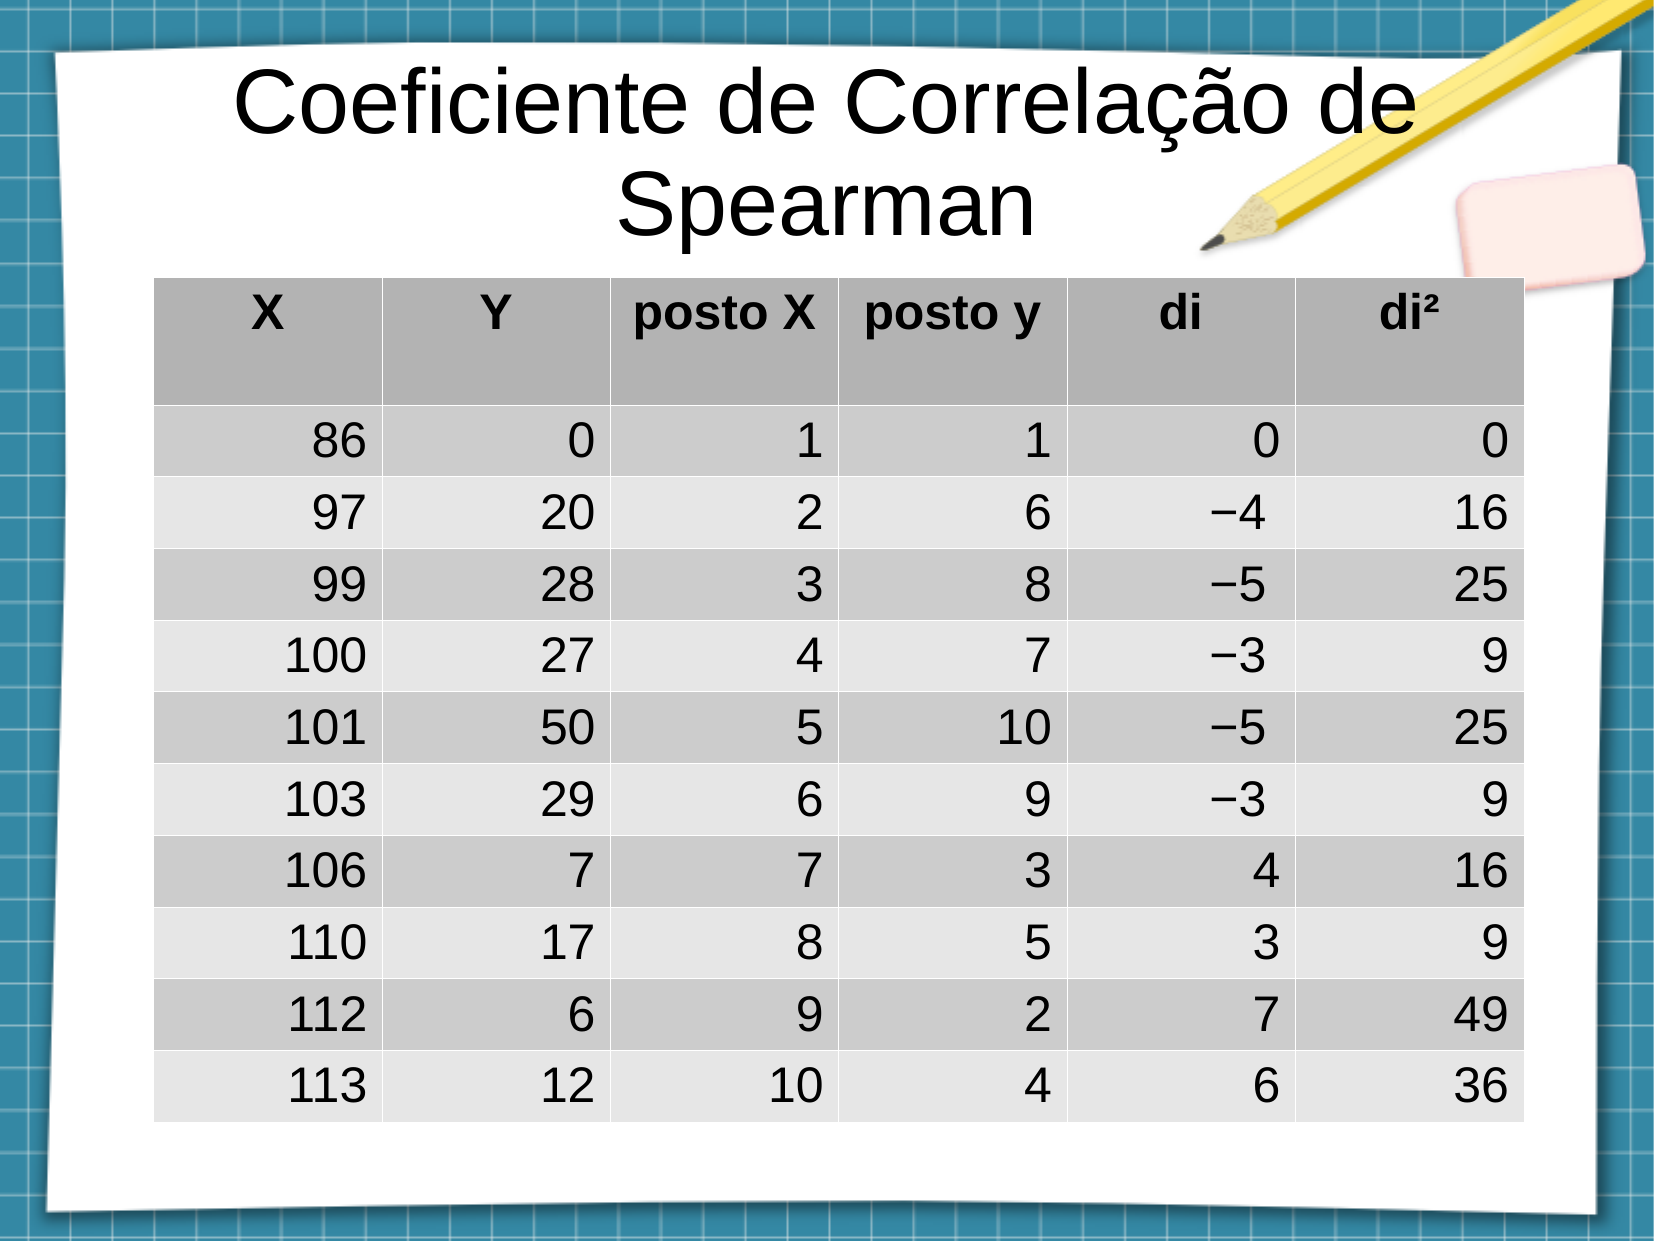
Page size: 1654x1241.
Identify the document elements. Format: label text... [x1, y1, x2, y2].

table_cell −4 [1068, 477, 1295, 548]
table_cell 6 [1068, 1051, 1295, 1122]
table_cell 9 [611, 979, 838, 1050]
table_cell 36 [1296, 1051, 1524, 1122]
table_header posto X [611, 278, 838, 405]
table_cell 27 [383, 621, 610, 691]
table_cell 1 [611, 406, 838, 476]
table_cell 0 [383, 406, 610, 476]
table_cell 10 [611, 1051, 838, 1122]
table_cell 112 [154, 979, 382, 1050]
table_cell 6 [839, 477, 1067, 548]
table_cell 86 [154, 406, 382, 476]
table_cell 99 [154, 549, 382, 620]
table_cell 9 [839, 764, 1067, 835]
table_cell 106 [154, 836, 382, 907]
table_cell 25 [1296, 549, 1524, 620]
table_cell 6 [383, 979, 610, 1050]
table_cell 1 [839, 406, 1067, 476]
table_cell 100 [154, 621, 382, 691]
table_cell −5 [1068, 549, 1295, 620]
table_cell 0 [1296, 406, 1524, 476]
table_cell 7 [839, 621, 1067, 691]
title Coeficiente de Correlação de Spearman [82, 49, 1571, 257]
table_cell 2 [611, 477, 838, 548]
table_cell 2 [839, 979, 1067, 1050]
table_cell 101 [154, 692, 382, 763]
table_cell 113 [154, 1051, 382, 1122]
table_cell 49 [1296, 979, 1524, 1050]
table_cell 8 [839, 549, 1067, 620]
table_header X [154, 278, 382, 405]
table_cell 3 [1068, 908, 1295, 978]
table_cell 25 [1296, 692, 1524, 763]
table_cell 50 [383, 692, 610, 763]
table_cell 5 [839, 908, 1067, 978]
table_cell 12 [383, 1051, 610, 1122]
table_cell −3 [1068, 621, 1295, 691]
table_cell 9 [1296, 621, 1524, 691]
table_cell 16 [1296, 836, 1524, 907]
table_cell −3 [1068, 764, 1295, 835]
table_cell 3 [611, 549, 838, 620]
table_cell 10 [839, 692, 1067, 763]
table_header posto y [839, 278, 1067, 405]
table_header Y [383, 278, 610, 405]
table_cell −5 [1068, 692, 1295, 763]
table_header di [1068, 278, 1295, 405]
table_cell 7 [611, 836, 838, 907]
table_cell 28 [383, 549, 610, 620]
table_cell 7 [1068, 979, 1295, 1050]
table_cell 9 [1296, 908, 1524, 978]
table_cell 8 [611, 908, 838, 978]
table_cell 4 [839, 1051, 1067, 1122]
table_cell 20 [383, 477, 610, 548]
table_cell 29 [383, 764, 610, 835]
table_cell 6 [611, 764, 838, 835]
table_cell 0 [1068, 406, 1295, 476]
table_cell 5 [611, 692, 838, 763]
table_cell 17 [383, 908, 610, 978]
table_cell 97 [154, 477, 382, 548]
table_cell 7 [383, 836, 610, 907]
table_cell 110 [154, 908, 382, 978]
table_cell 16 [1296, 477, 1524, 548]
table_cell 3 [839, 836, 1067, 907]
table_cell 4 [611, 621, 838, 691]
table_cell 4 [1068, 836, 1295, 907]
picture [0, 0, 1654, 1241]
table_cell 9 [1296, 764, 1524, 835]
table_header di² [1296, 278, 1524, 405]
table_cell 103 [154, 764, 382, 835]
